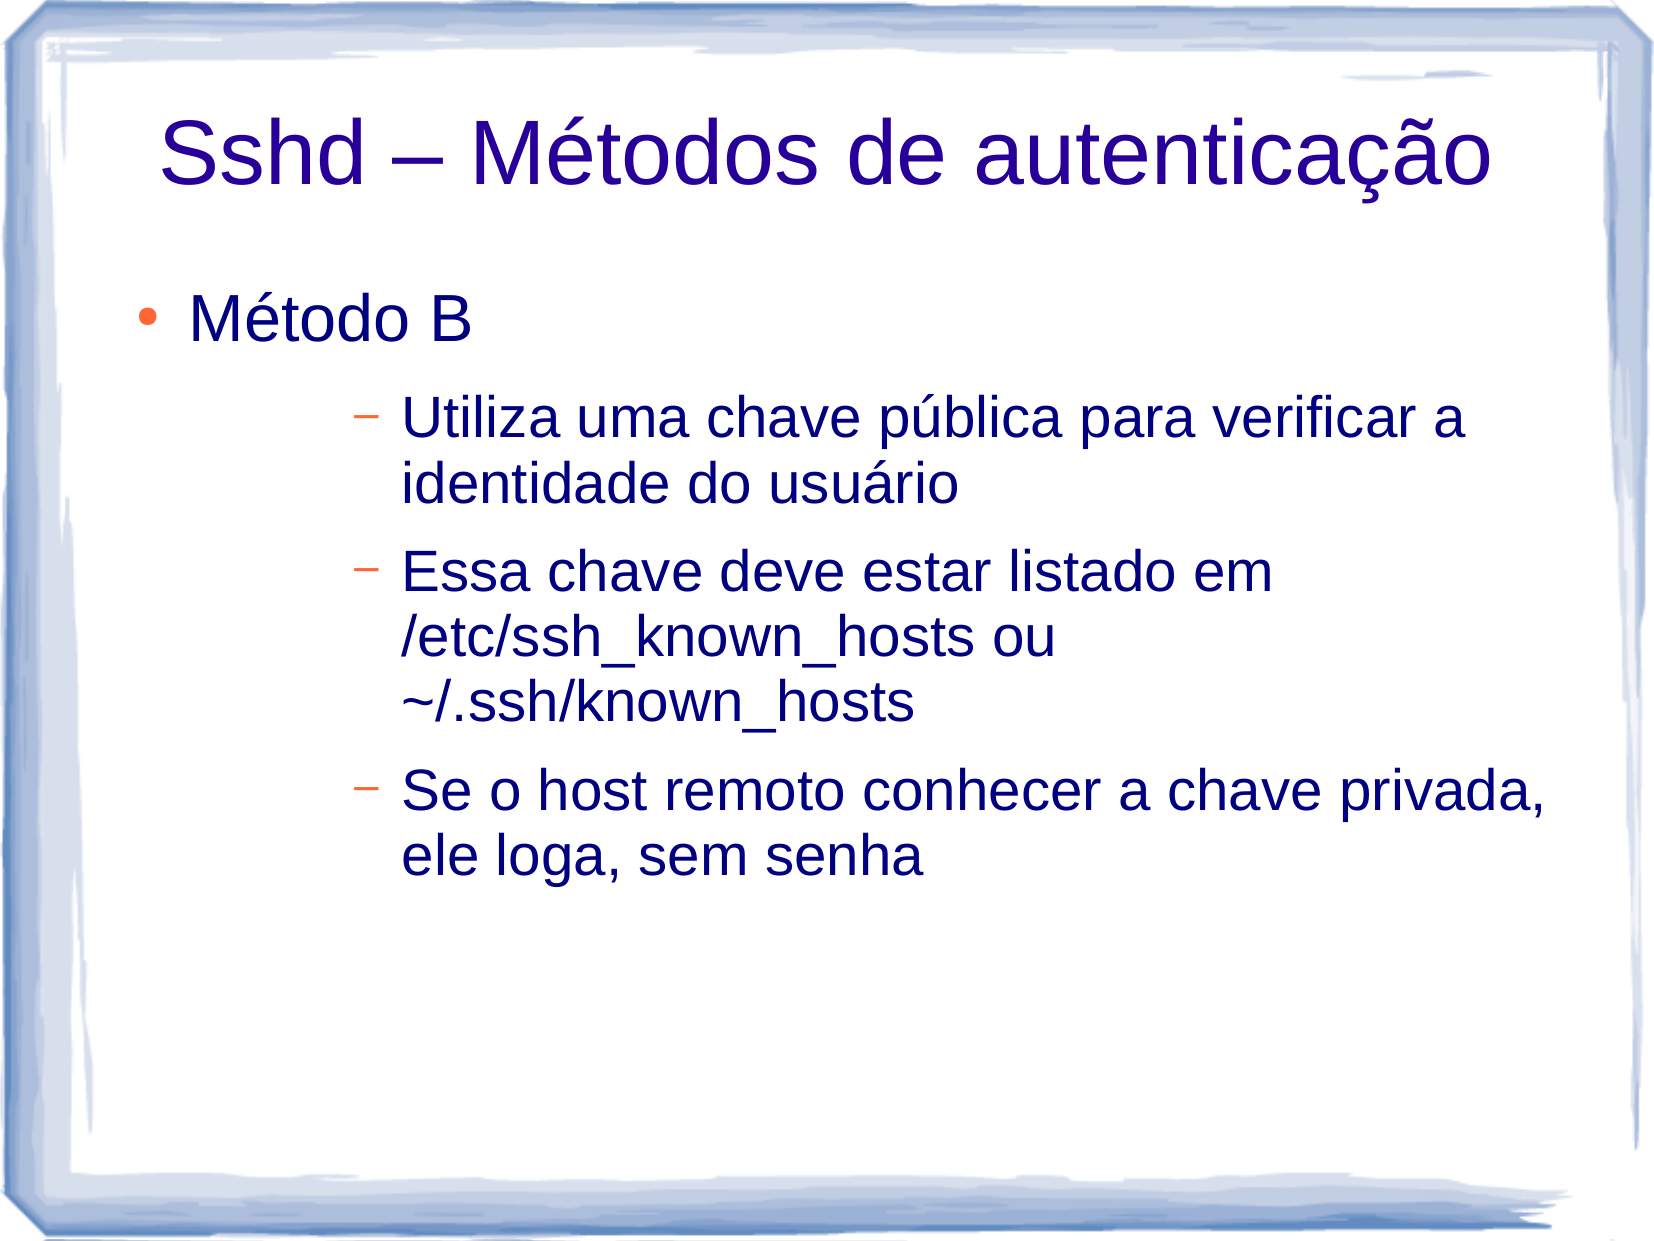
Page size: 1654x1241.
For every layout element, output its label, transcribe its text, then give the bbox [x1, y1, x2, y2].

list Método B Utiliza uma chave pública para verificar a identidade do usuário Essa chave deve estar listado em /etc/ssh_known_hosts ou ~/.ssh/known_hosts Se o host remoto conhecer a chave privada, ele loga, sem senha [118, 280, 1571, 1001]
title Sshd – Métodos de autenticação [82, 49, 1571, 257]
picture [0, 0, 1654, 1241]
